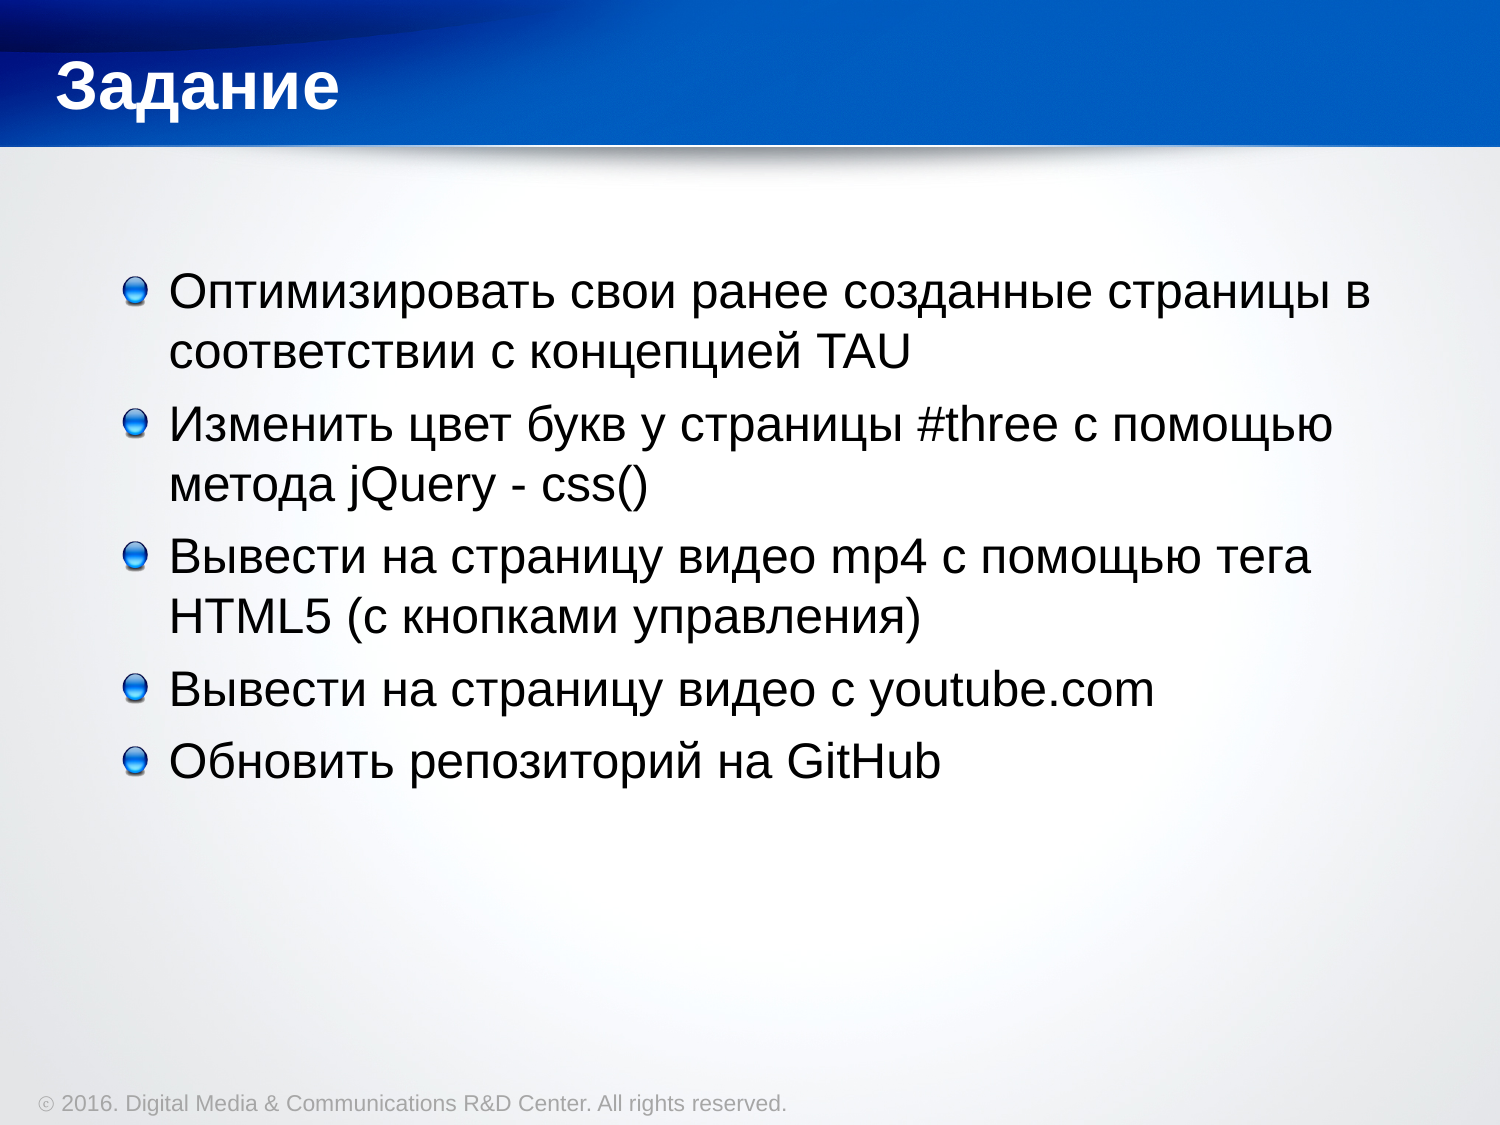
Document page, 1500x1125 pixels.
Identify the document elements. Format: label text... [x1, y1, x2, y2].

picture [0, 0, 1500, 1125]
list Оптимизировать свои ранее созданные страницы в соответствии с концепцией TAU Изменить цвет букв у страницы #three с помощью метода jQuery - css() Вывести на страницу видео mp4 с помощью тега HTML5 (с кнопками управления) Вывести на страницу видео с youtube.com Обновить репозиторий на GitHub [99, 249, 1413, 875]
title Задание [37, 38, 1471, 126]
